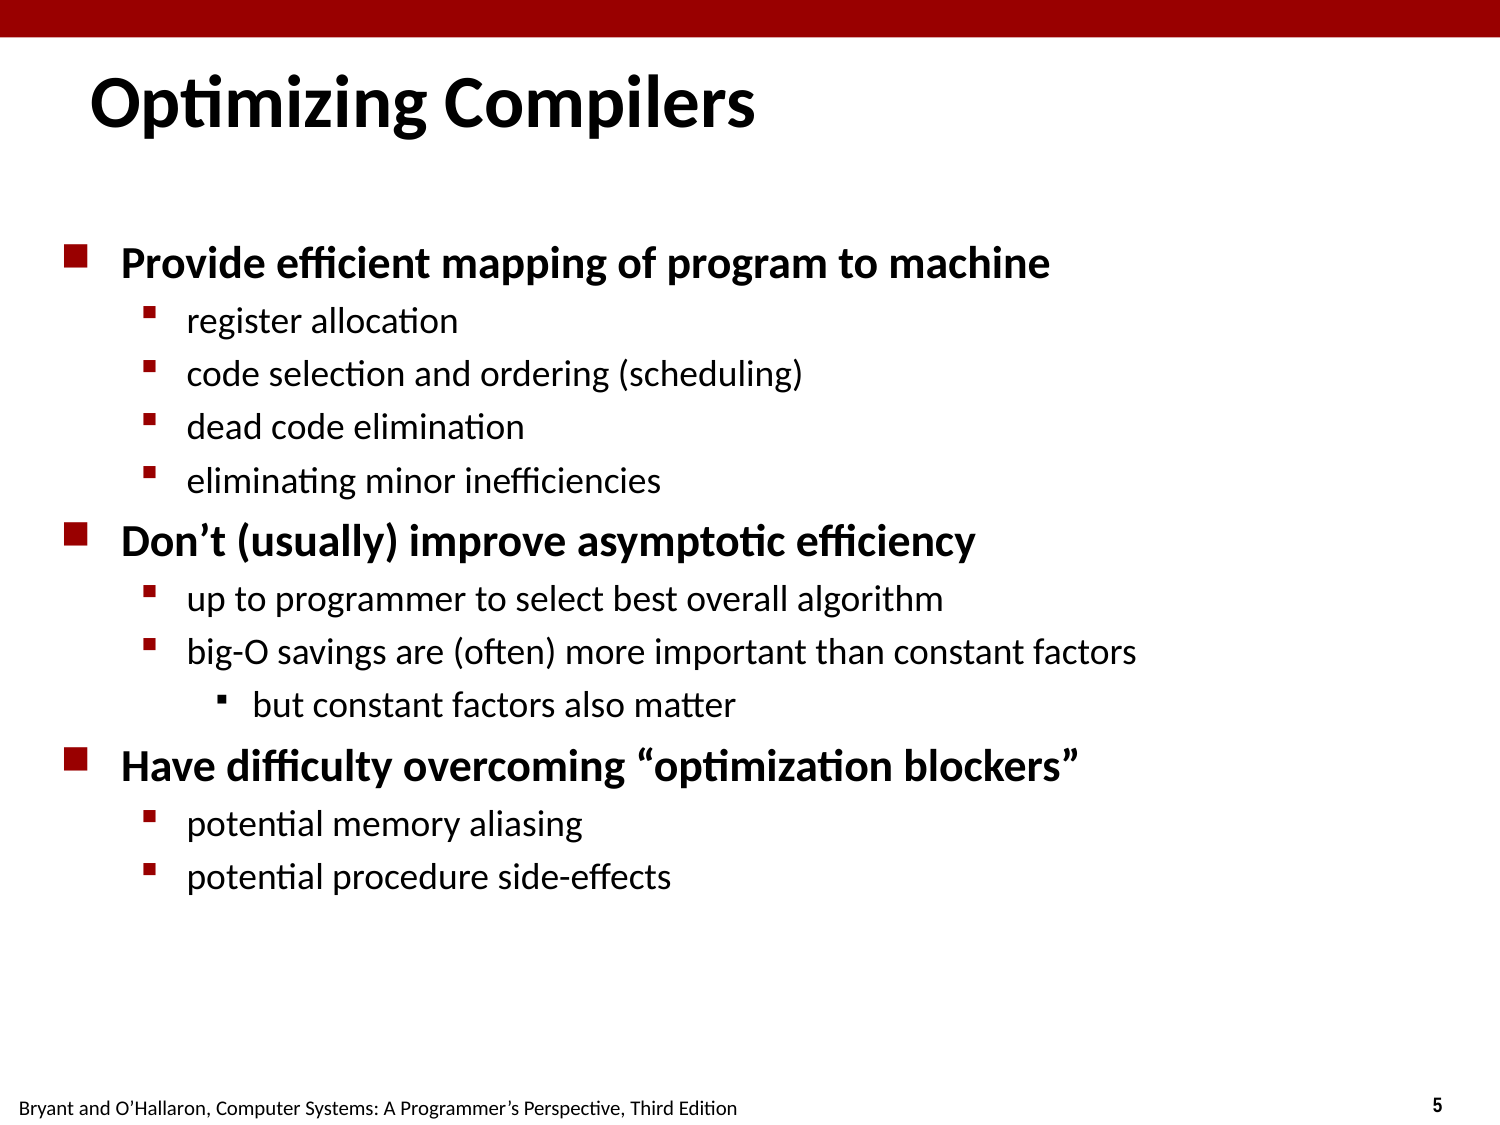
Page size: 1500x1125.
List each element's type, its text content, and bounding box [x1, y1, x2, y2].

list Provide efficient mapping of program to machine register allocation code selection and ordering (scheduling) dead code elimination eliminating minor inefficiencies Don’t (usually) improve asymptotic efficiency up to programmer to select best overall algorithm big-O savings are (often) more important than constant factors but constant factors also matter Have difficulty overcoming “optimization blockers” potential memory aliasing potential procedure side-effects [50, 224, 1475, 1088]
title Optimizing Compilers [75, 50, 1152, 144]
